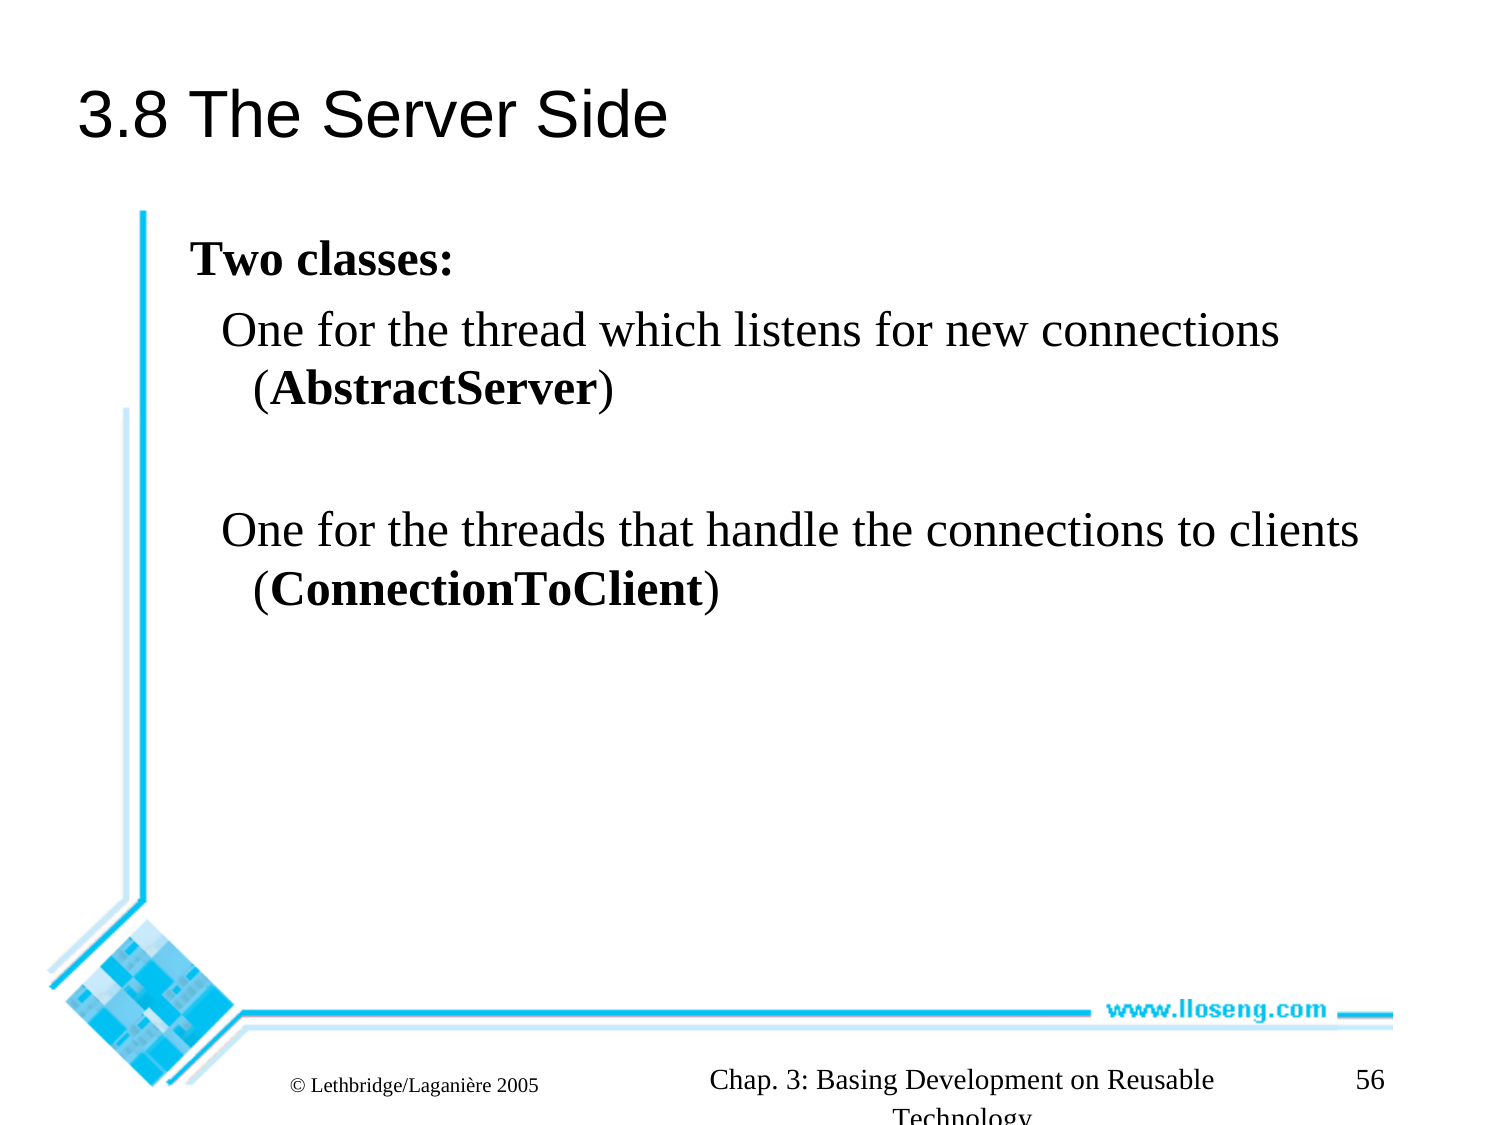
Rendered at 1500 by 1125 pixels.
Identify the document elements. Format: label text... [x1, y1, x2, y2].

picture [35, 199, 1363, 1089]
text_box Chap. 3: Basing Development on Reusable Technology [624, 1050, 1300, 1125]
text_box 15 [1325, 1050, 1401, 1125]
list Two classes: One for the thread which listens for new connections (AbstractServer) One for the threads that handle the connections to clients (ConnectionToClient) [174, 212, 1413, 1000]
title 3.8 The Server Side [62, 37, 1413, 188]
text_box © Lethbridge/Laganière 2005 [275, 1062, 601, 1125]
